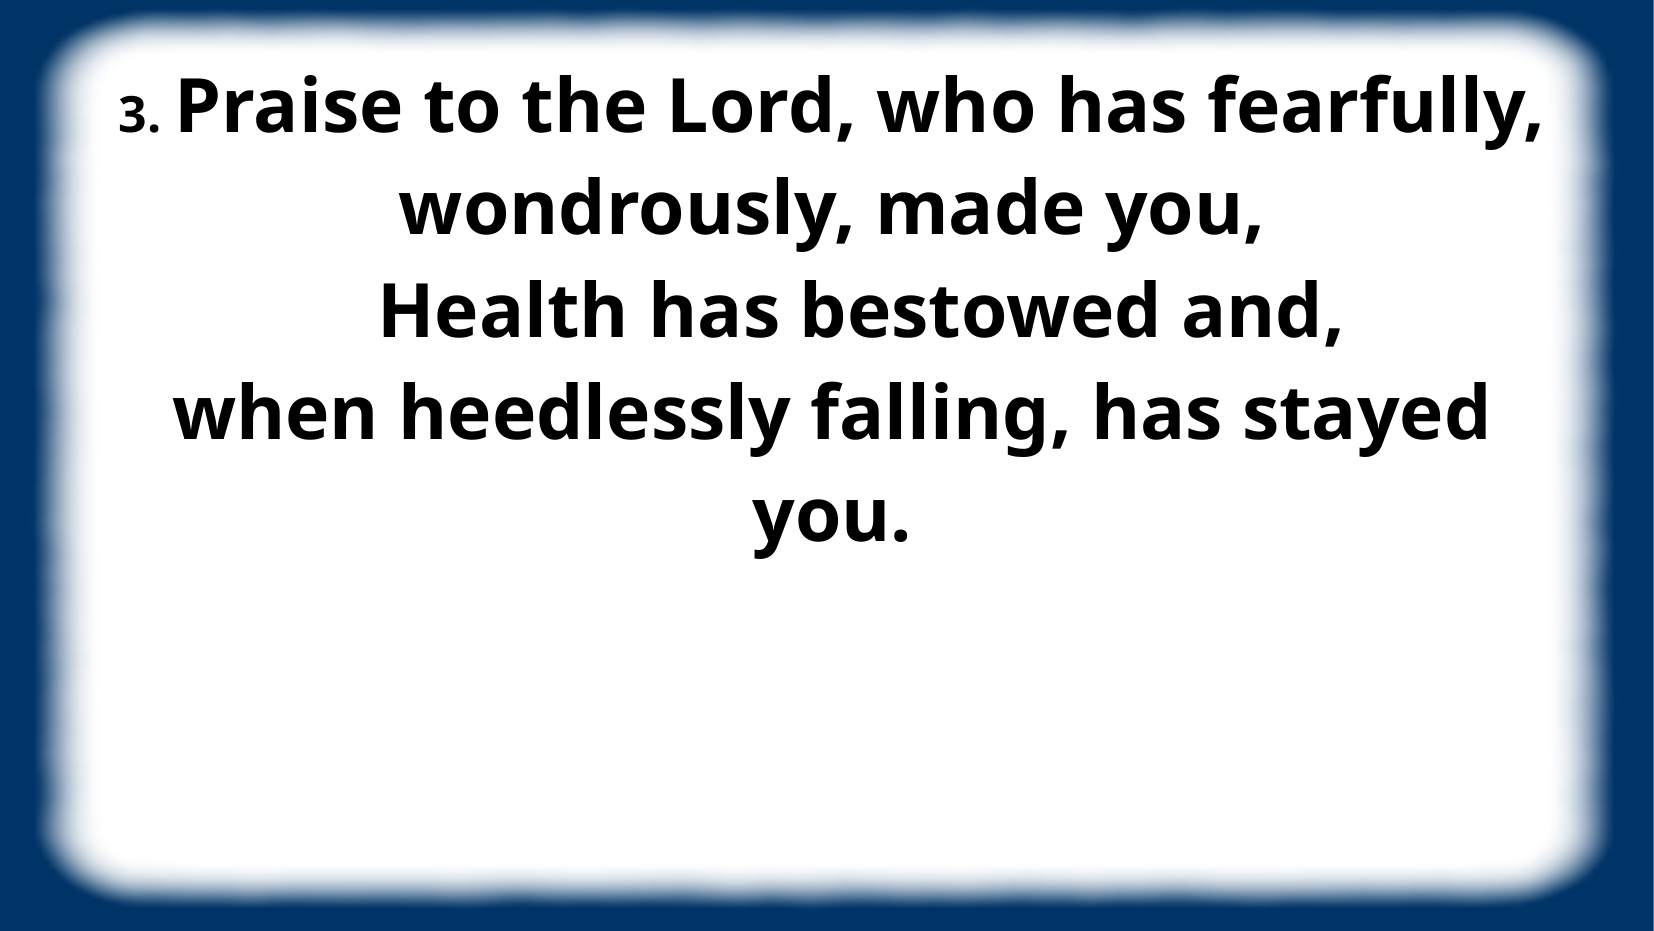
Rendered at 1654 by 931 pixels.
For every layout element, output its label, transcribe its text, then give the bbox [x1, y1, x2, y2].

picture [0, 0, 1654, 931]
text_box 3. Praise to the Lord, who has fearfully, wondrously, made you, Health has bestowed and, when heedlessly falling, has stayed you. [90, 45, 1576, 487]
